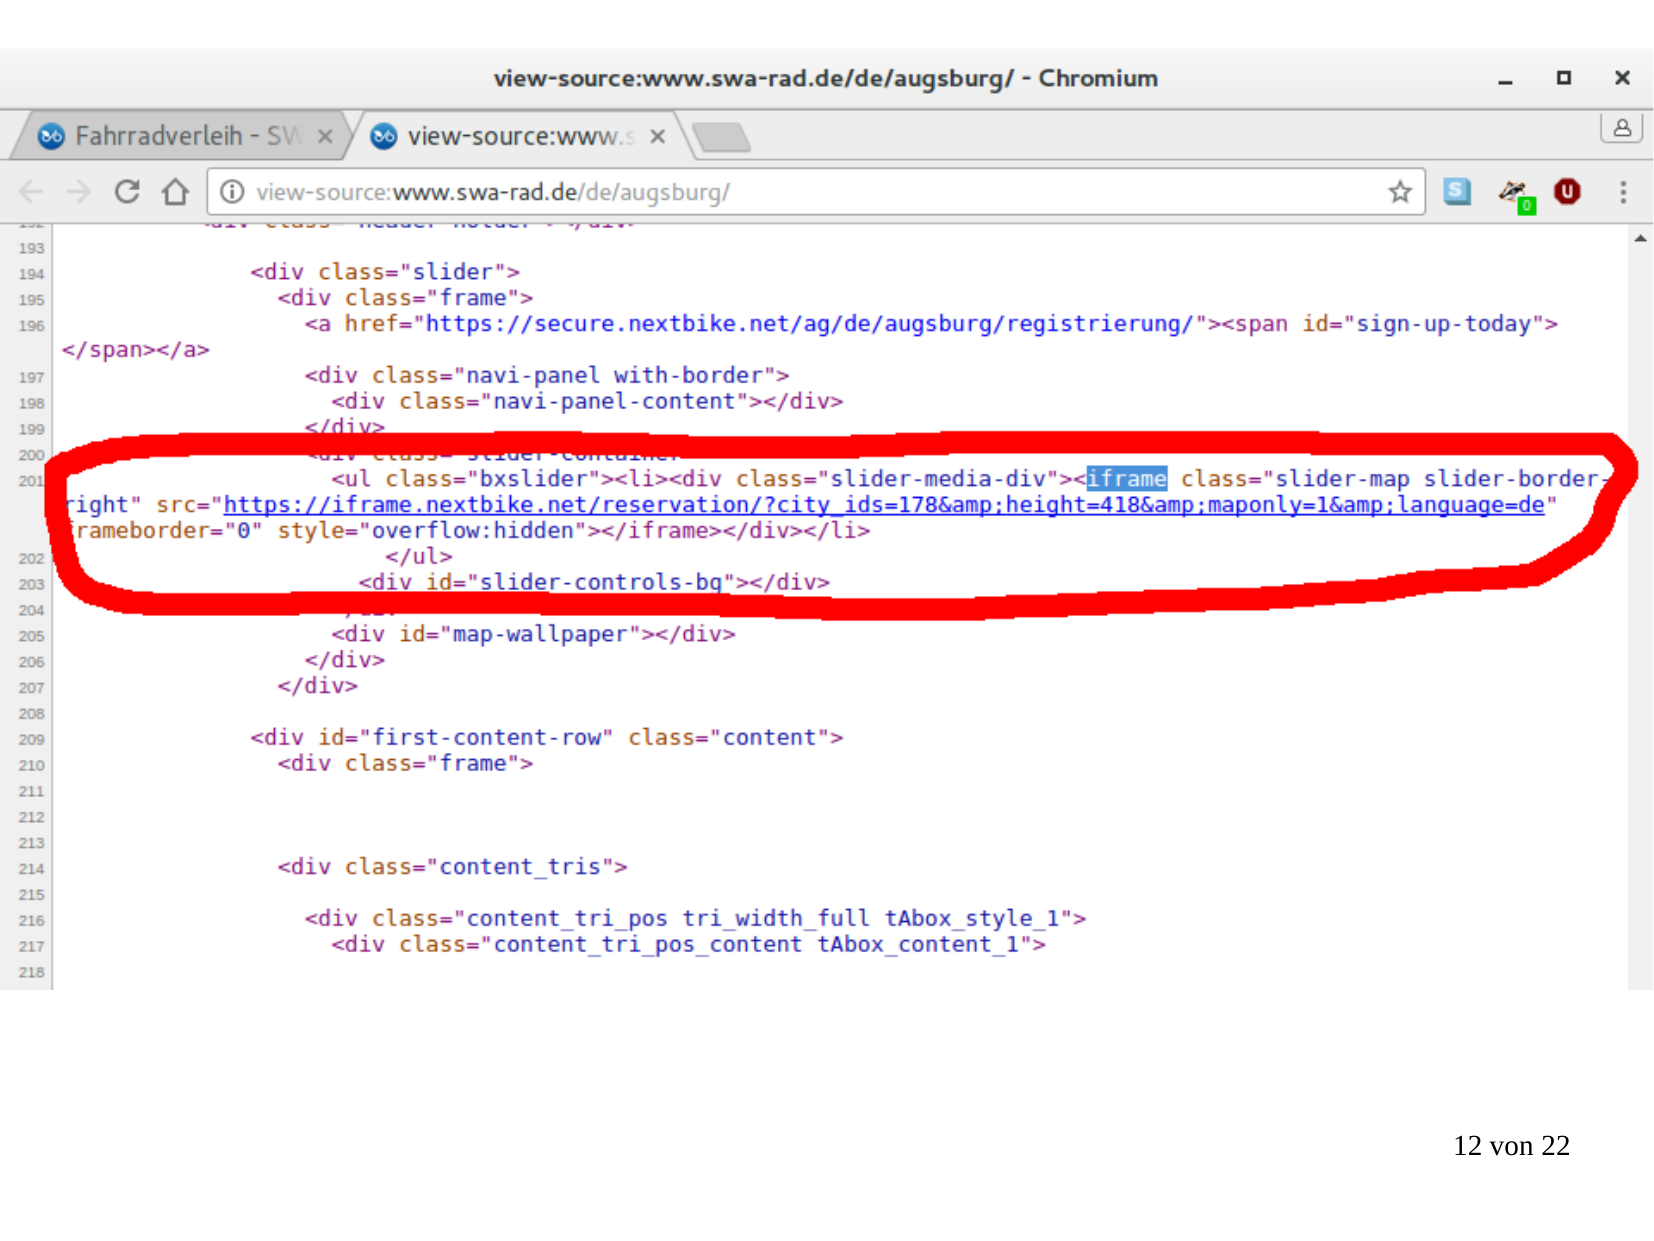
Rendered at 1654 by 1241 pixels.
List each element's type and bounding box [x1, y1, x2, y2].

picture [0, 47, 1654, 990]
